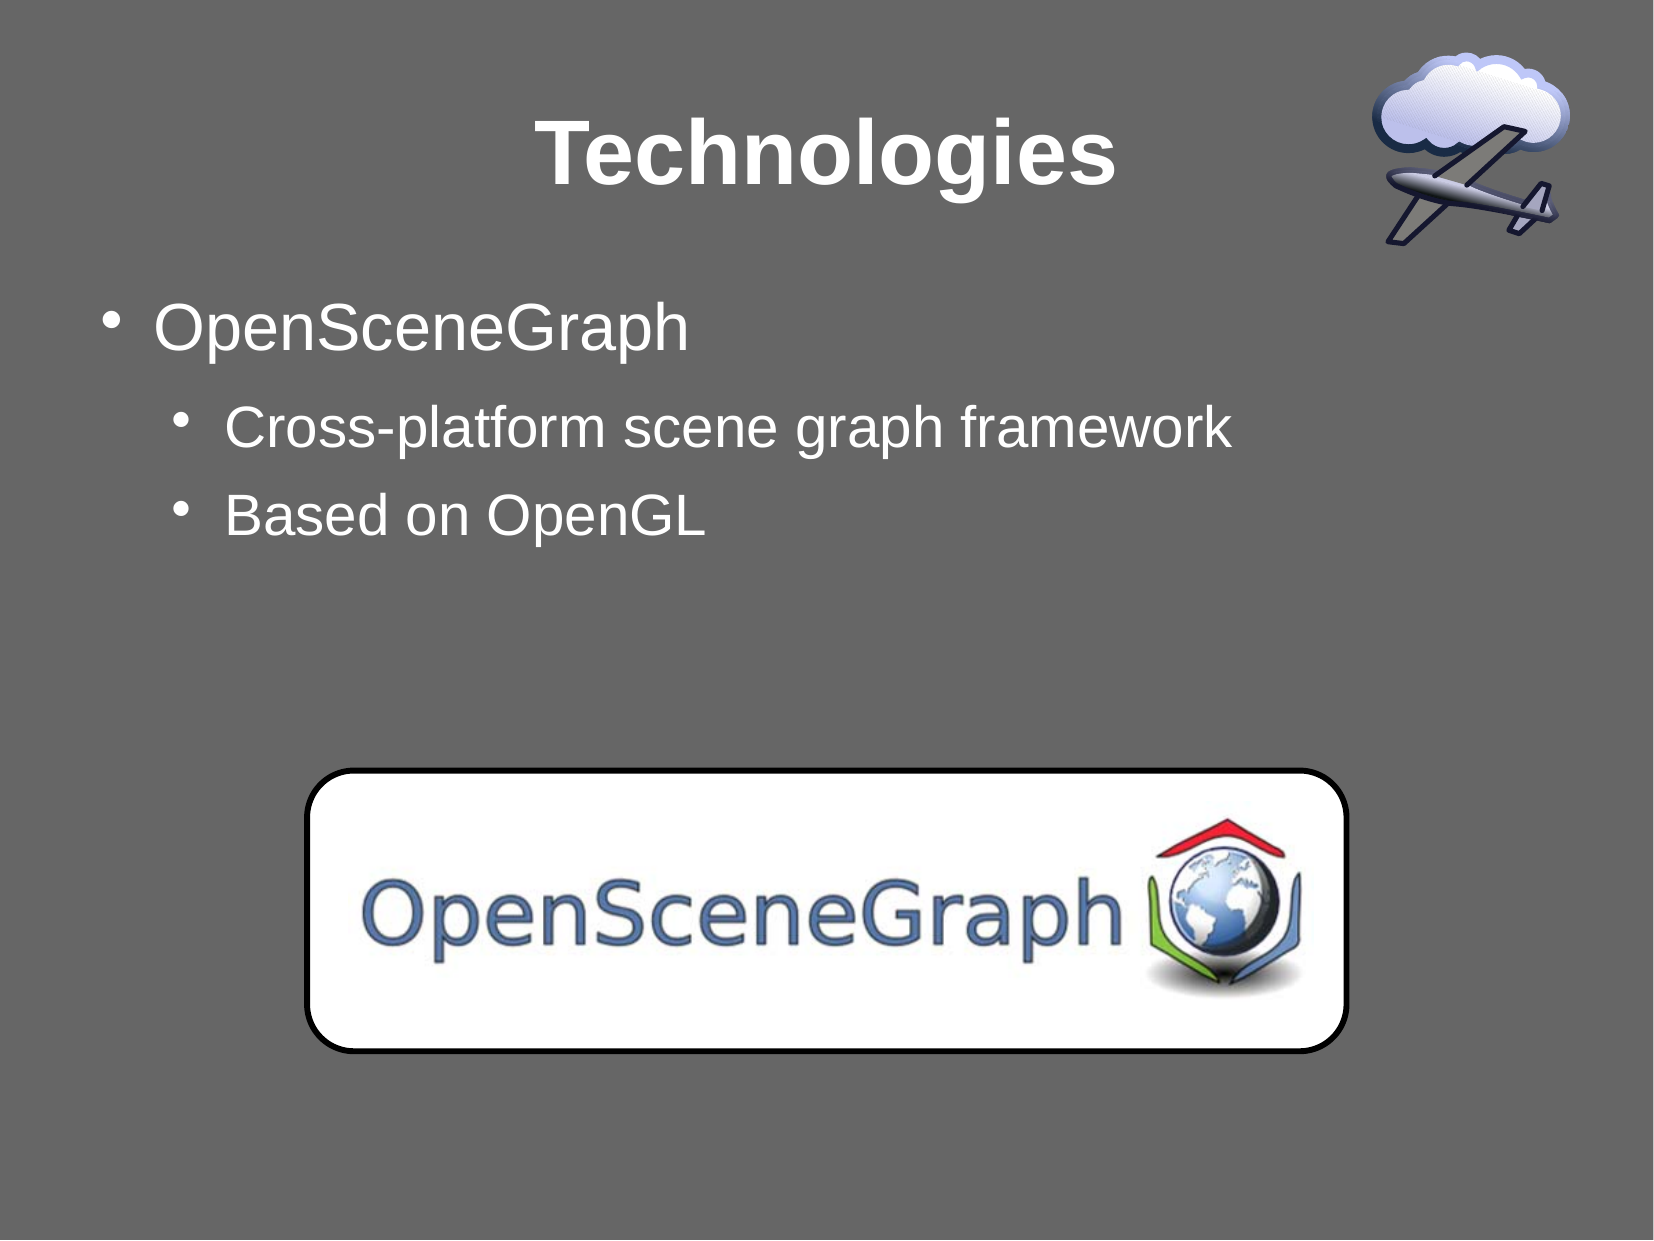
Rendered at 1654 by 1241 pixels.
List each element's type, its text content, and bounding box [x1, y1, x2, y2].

list OpenSceneGraph Cross-platform scene graph framework Based on OpenGL [82, 290, 1538, 1010]
title Technologies [82, 49, 1571, 257]
text_box [307, 770, 1347, 1052]
picture [348, 801, 1314, 1015]
